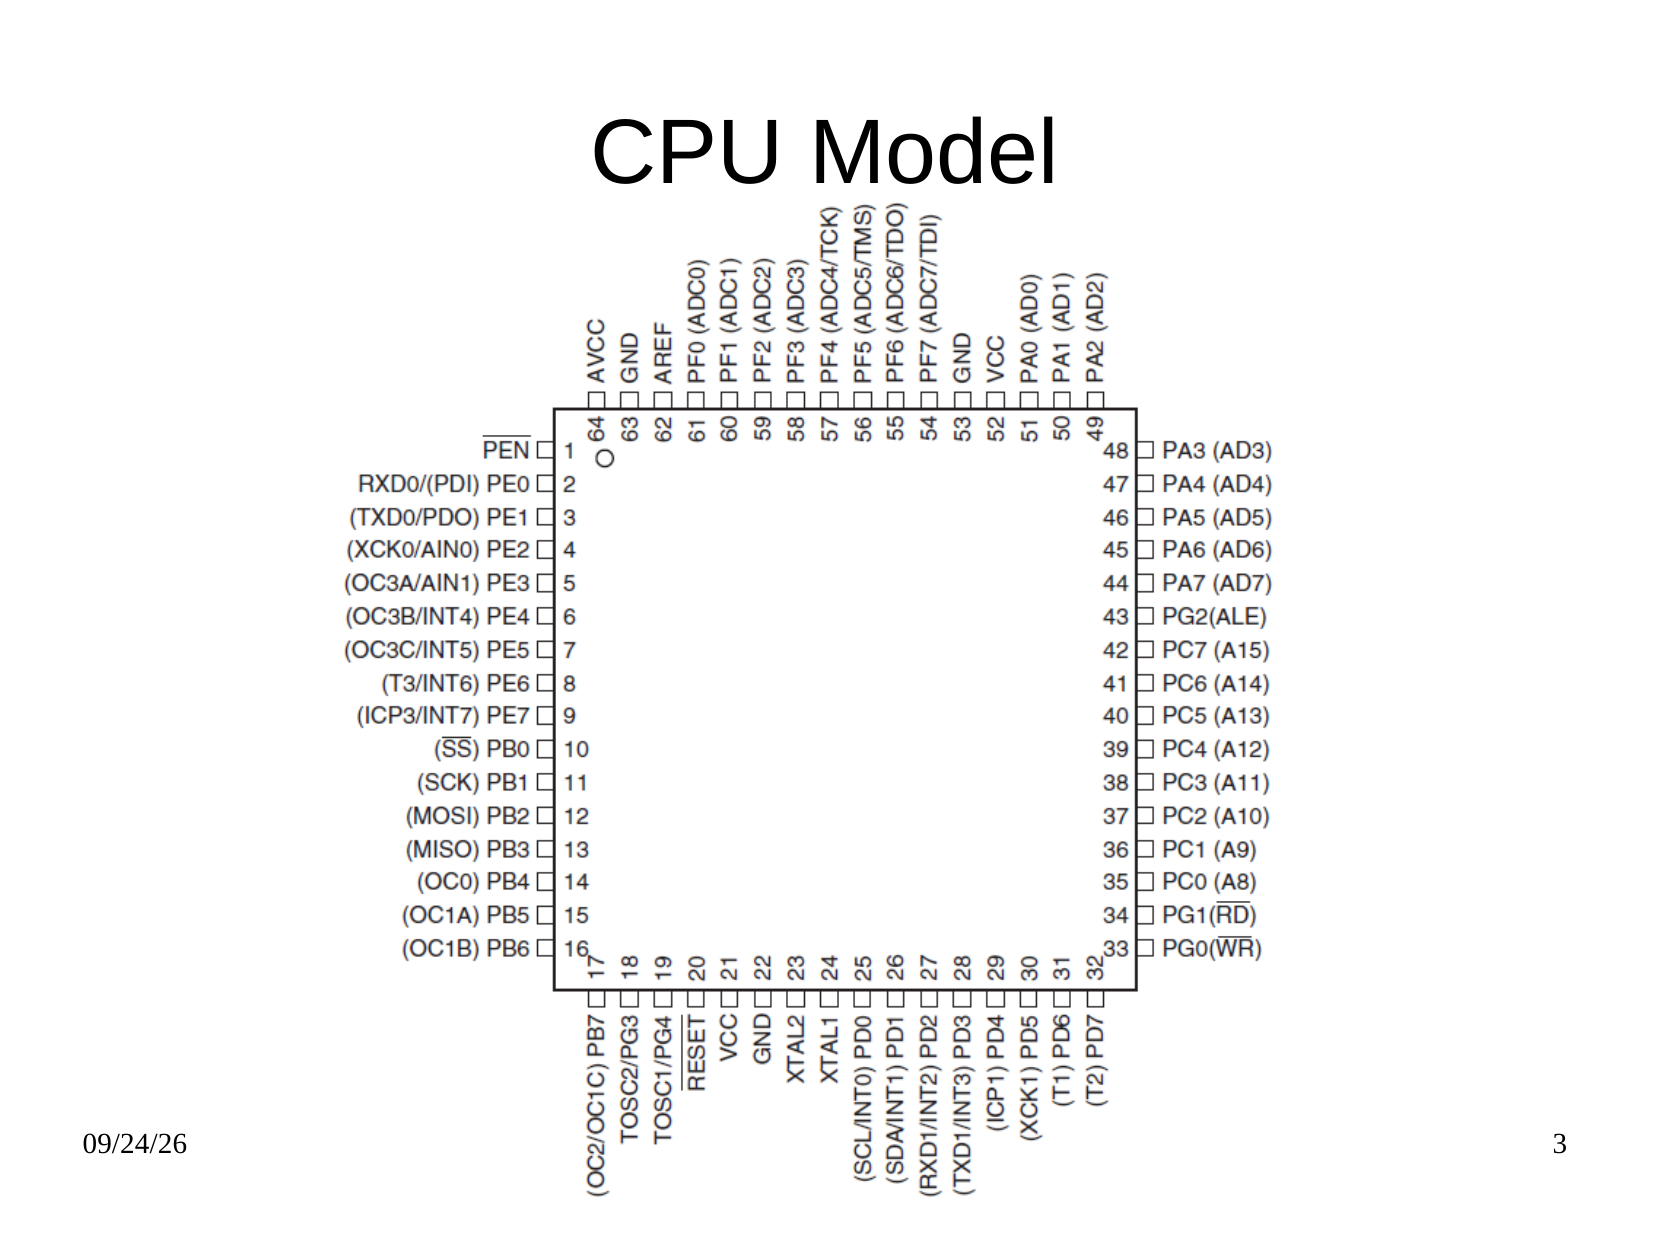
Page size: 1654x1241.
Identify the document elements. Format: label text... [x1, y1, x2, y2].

title CPU Model [82, 49, 1568, 254]
picture [343, 201, 1281, 1201]
